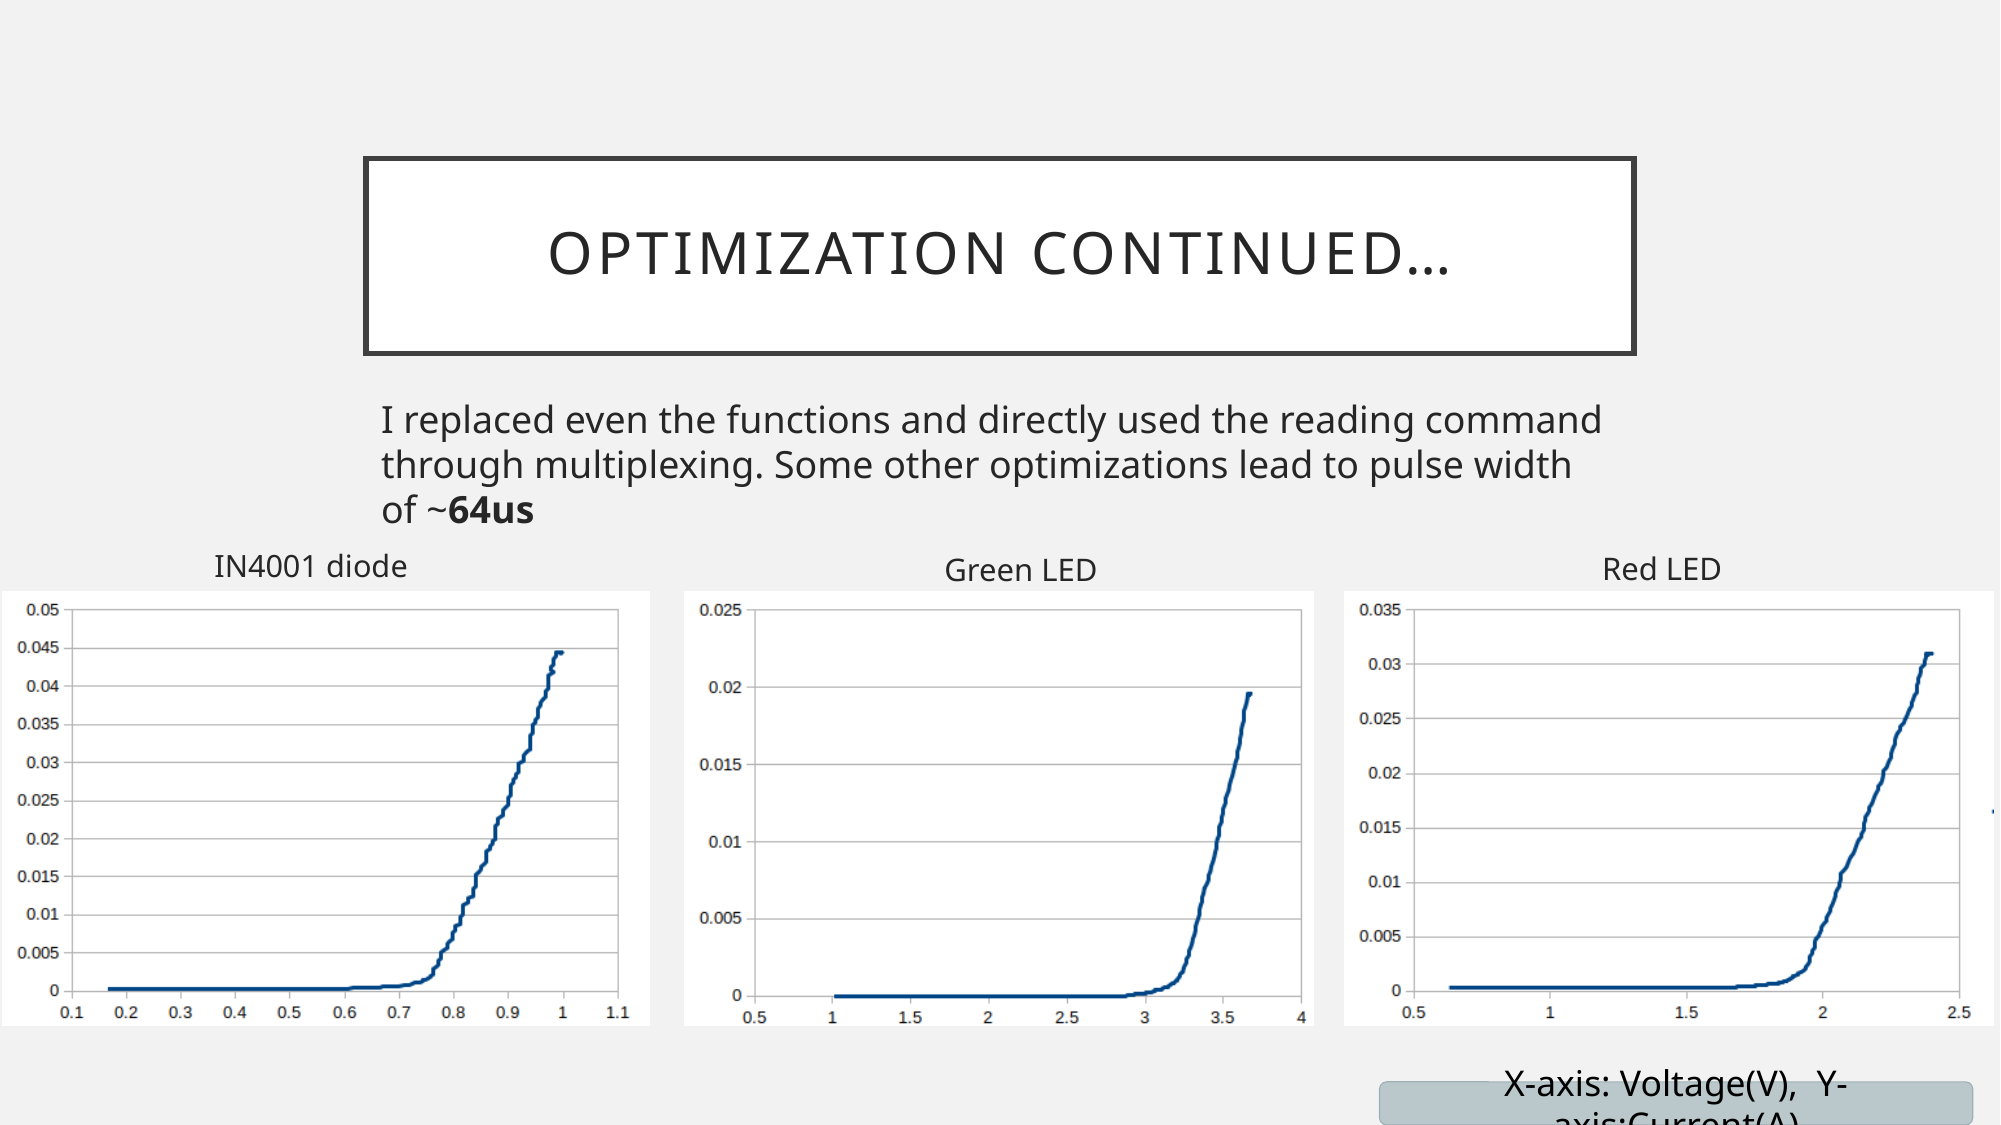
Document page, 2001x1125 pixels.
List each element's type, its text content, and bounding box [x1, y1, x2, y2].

text_box Green LED [929, 542, 1156, 596]
picture [684, 591, 1314, 1026]
title Optimization continued… [366, 158, 1634, 354]
text_box IN4001 diode [199, 539, 451, 592]
list I replaced even the functions and directly used the reading command through multiplexing. Some other optimizations lead to pulse width of ~64us [366, 388, 1634, 898]
text_box X-axis: Voltage(V), Y-axis:Current(A) [1379, 1081, 1973, 1125]
picture [2, 591, 650, 1026]
text_box Red LED [1587, 542, 1814, 595]
picture [1344, 591, 1994, 1026]
